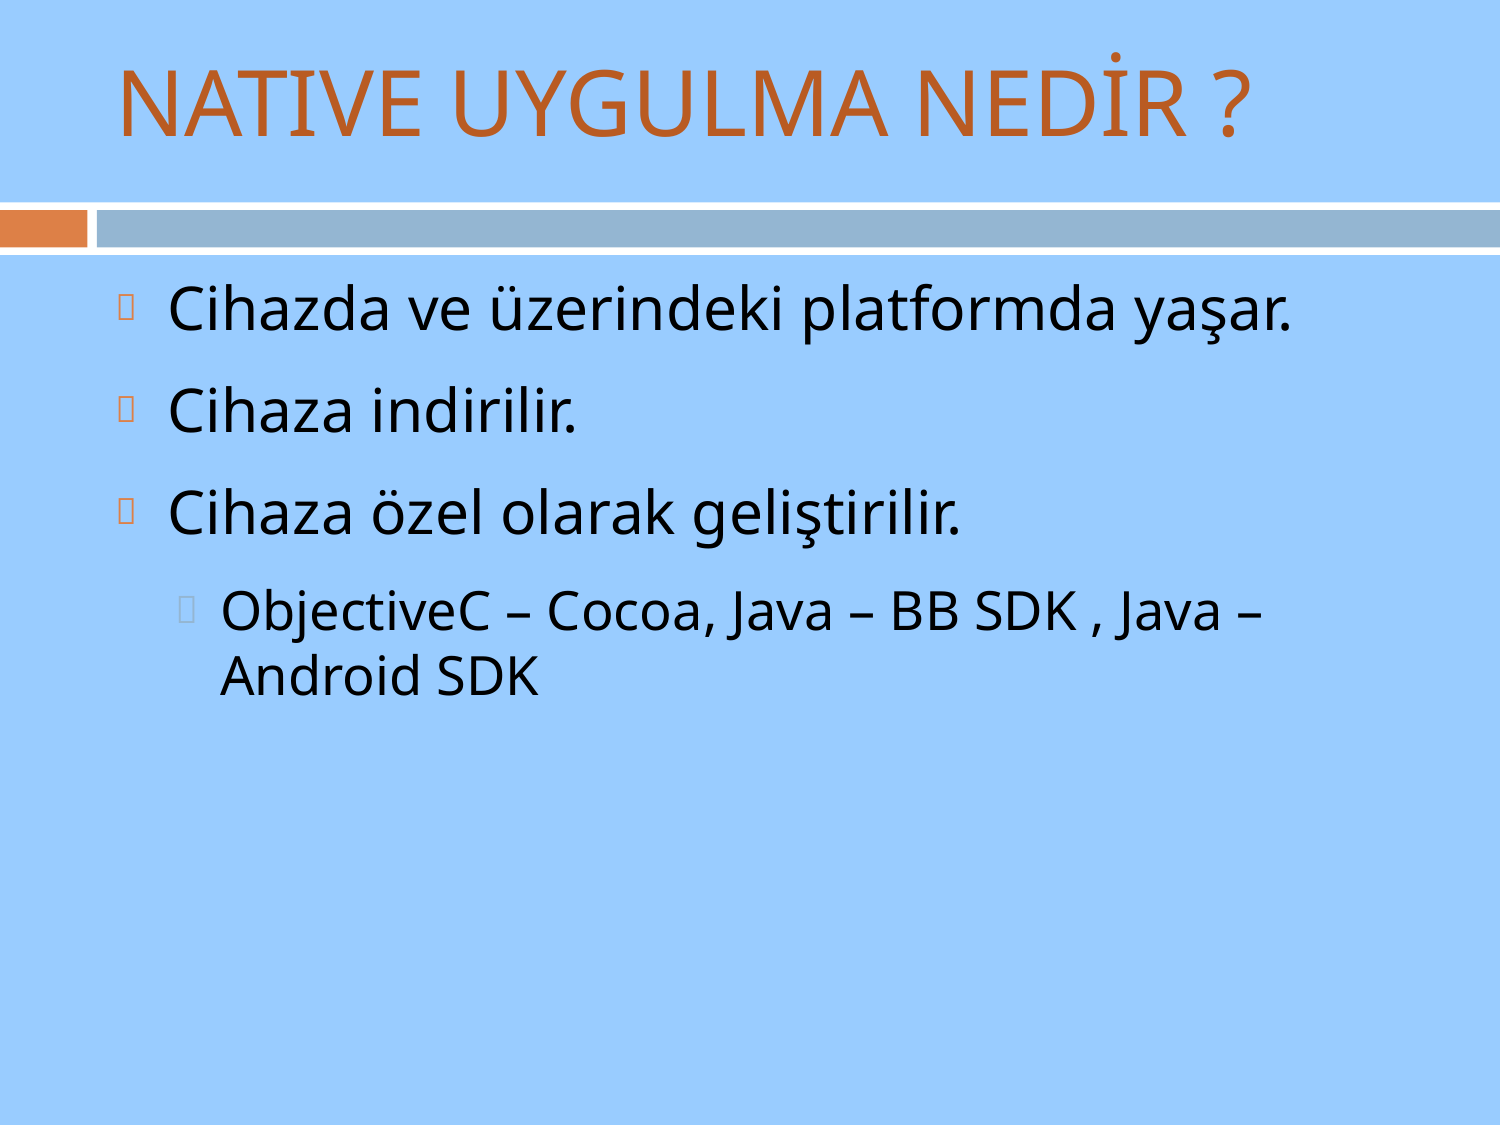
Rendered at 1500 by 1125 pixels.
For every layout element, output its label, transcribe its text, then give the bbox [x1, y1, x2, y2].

title NATIVE UYGULMA NEDİR ? [100, 37, 1438, 200]
list Cihazda ve üzerindeki platformda yaşar. Cihaza indirilir. Cihaza özel olarak geliştirilir. ObjectiveC – Cocoa, Java – BB SDK , Java – Android SDK [100, 262, 1438, 1000]
